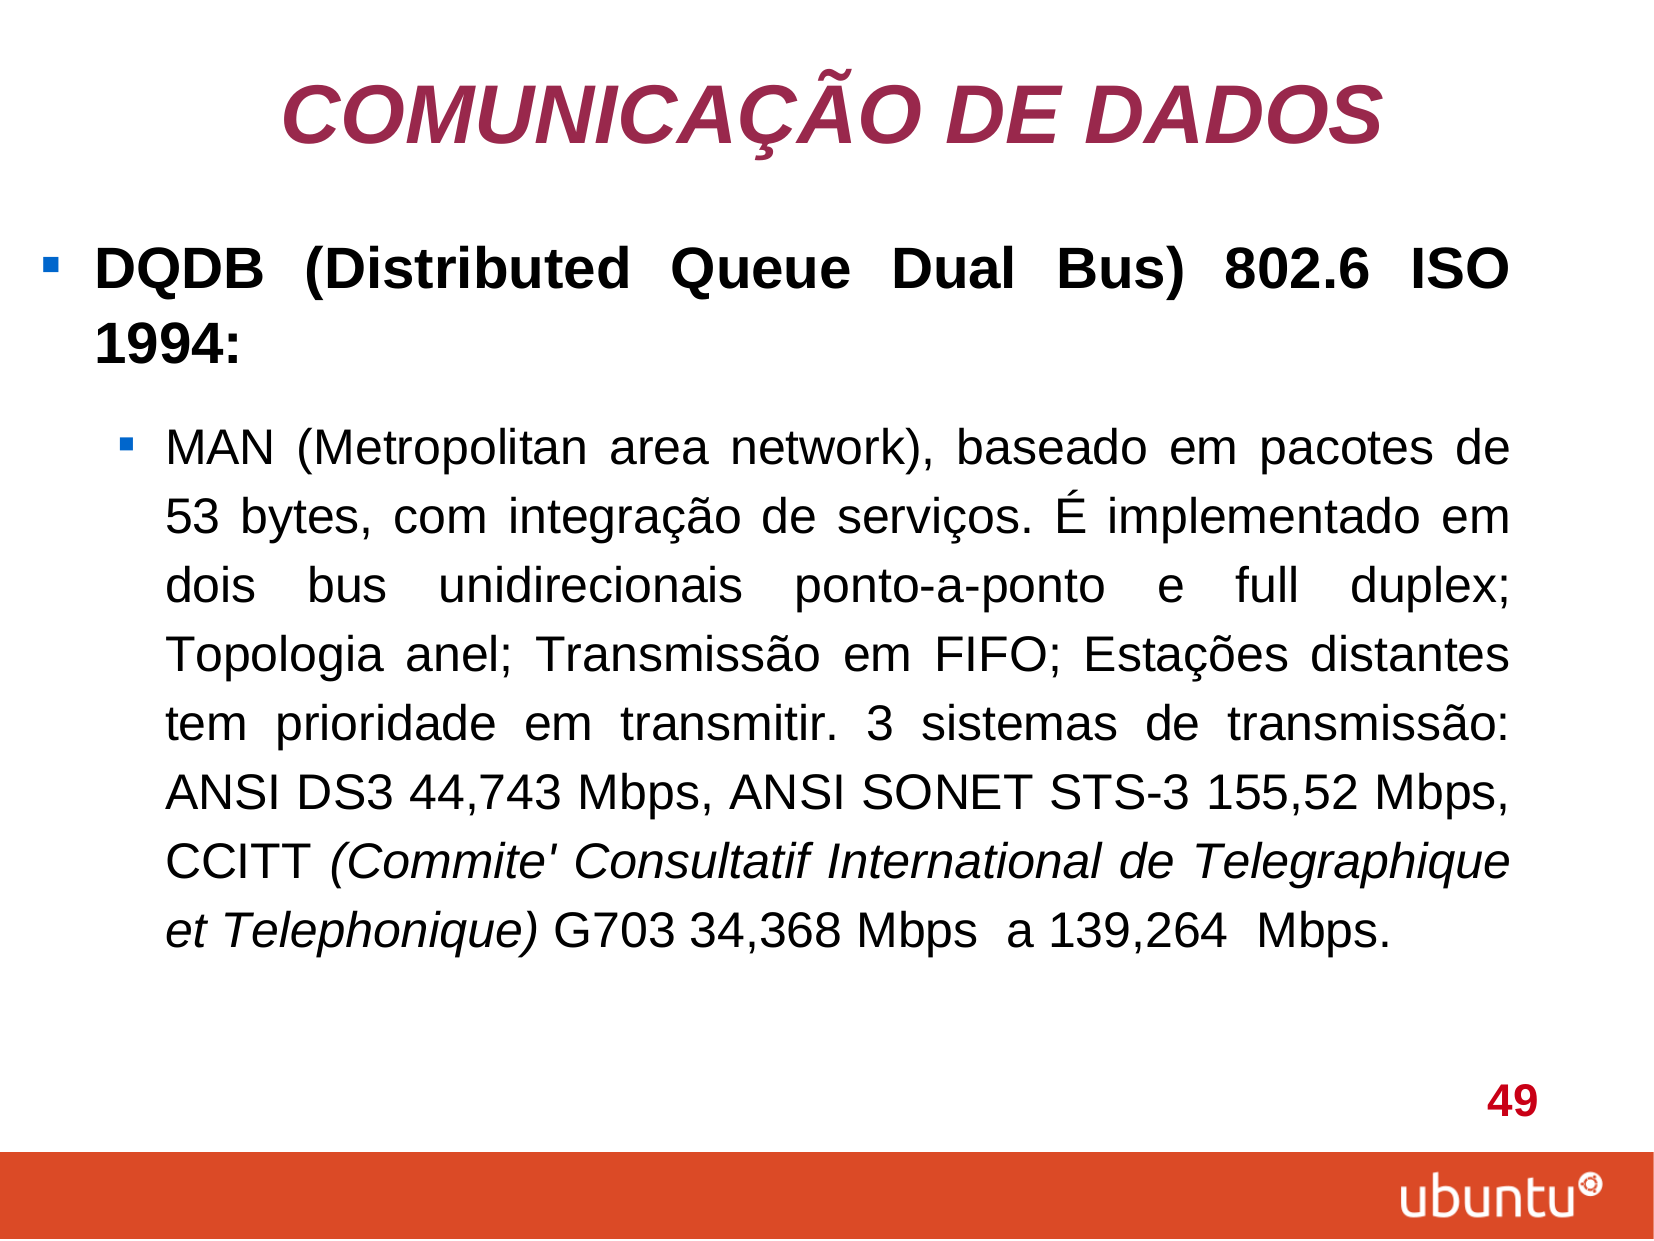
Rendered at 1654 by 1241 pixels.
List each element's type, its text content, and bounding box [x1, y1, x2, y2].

text_box <number> [1473, 1063, 1654, 1134]
title COMUNICAÇÃO DE DADOS [11, 7, 1654, 200]
picture [0, 1152, 1654, 1239]
list DQDB (Distributed Queue Dual Bus) 802.6 ISO 1994: MAN (Metropolitan area network), baseado em pacotes de 53 bytes, com integração de serviços. É implementado em dois bus unidirecionais ponto-a-ponto e full duplex; Topologia anel; Transmissão em FIFO; Estações distantes tem prioridade em transmitir. 3 sistemas de transmissão: ANSI DS3 44,743 Mbps, ANSI SONET STS-3 155,52 Mbps, CCITT (Commite' Consultatif International de Telegraphique et Telephonique) G703 34,368 Mbps a 139,264 Mbps. [23, 225, 1512, 1080]
